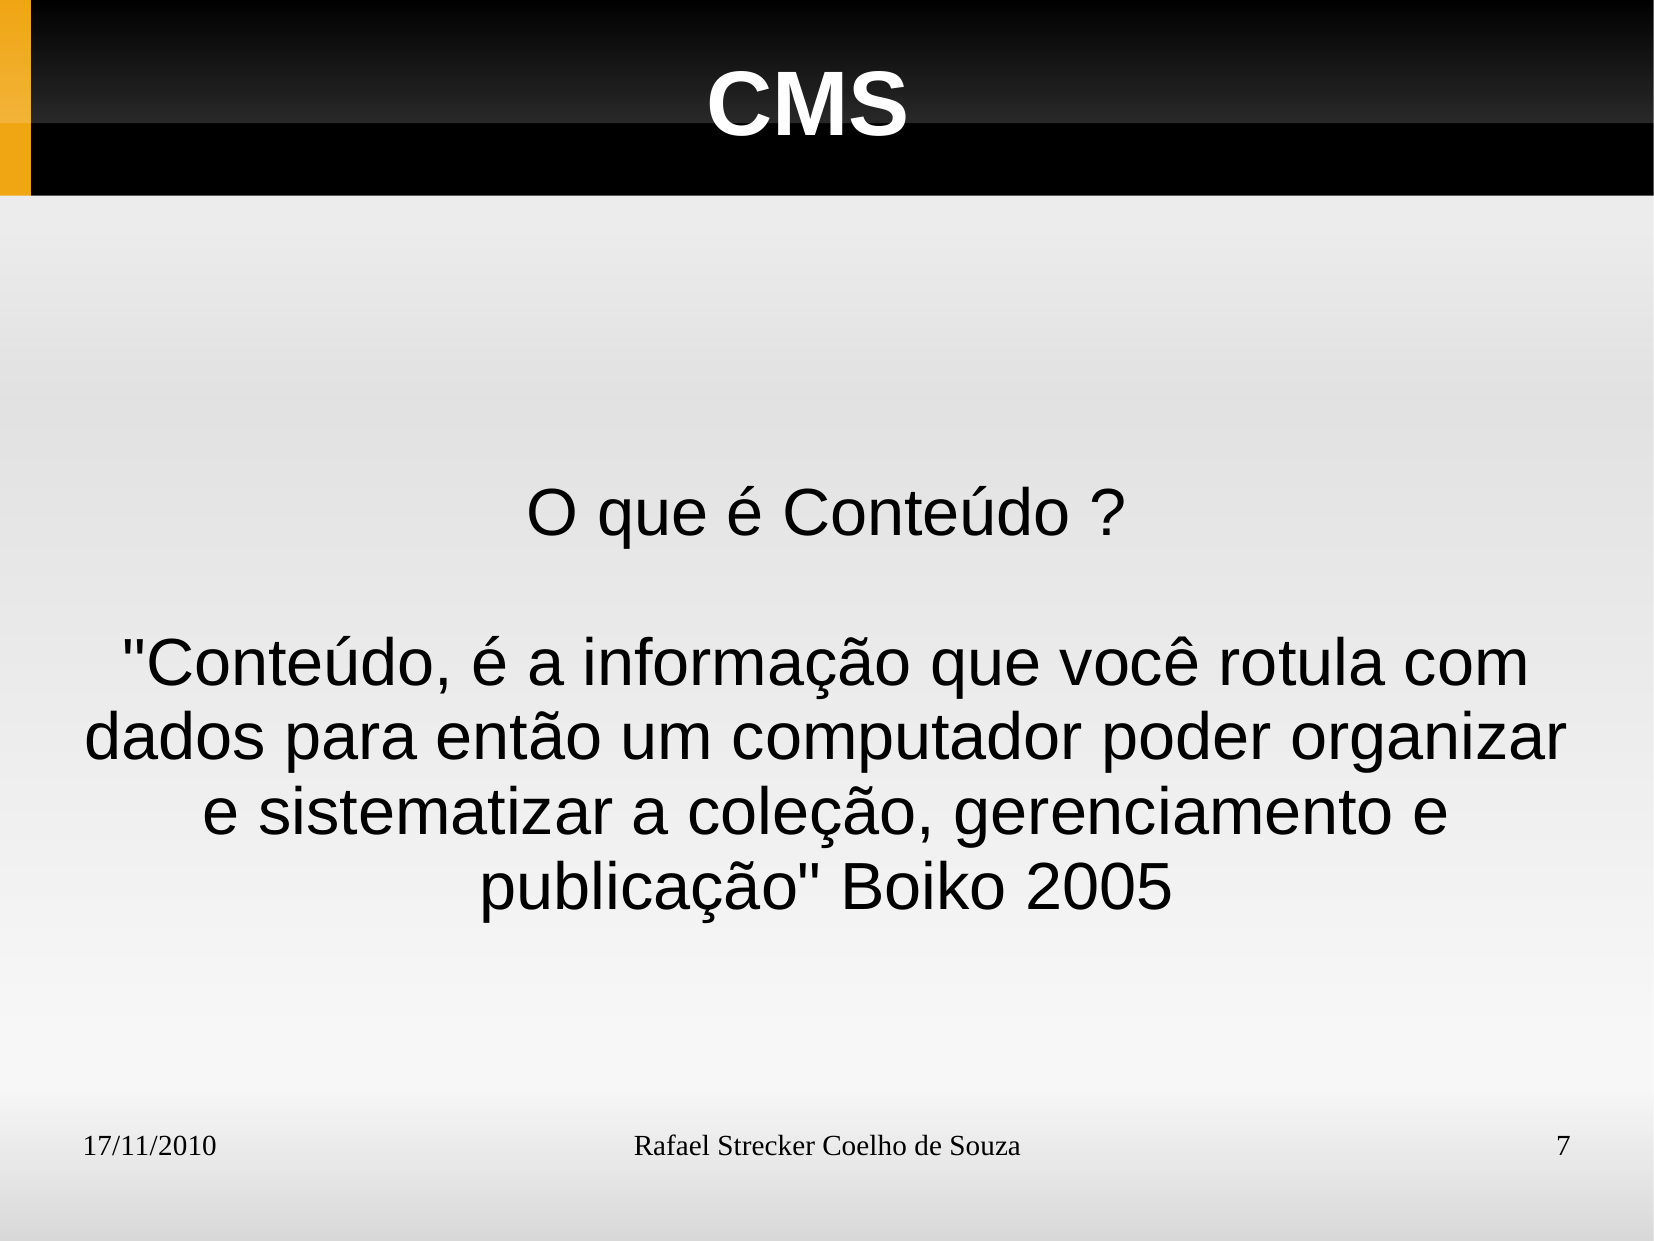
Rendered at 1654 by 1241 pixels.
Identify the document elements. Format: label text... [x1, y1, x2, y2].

title CMS [76, 7, 1565, 200]
picture [0, 0, 1654, 1241]
subtitle O que é Conteúdo ? "Conteúdo, é a informação que você rotula com dados para então um computador poder organizar e sistematizar a coleção, gerenciamento e publicação" Boiko 2005 [82, 297, 1571, 1102]
